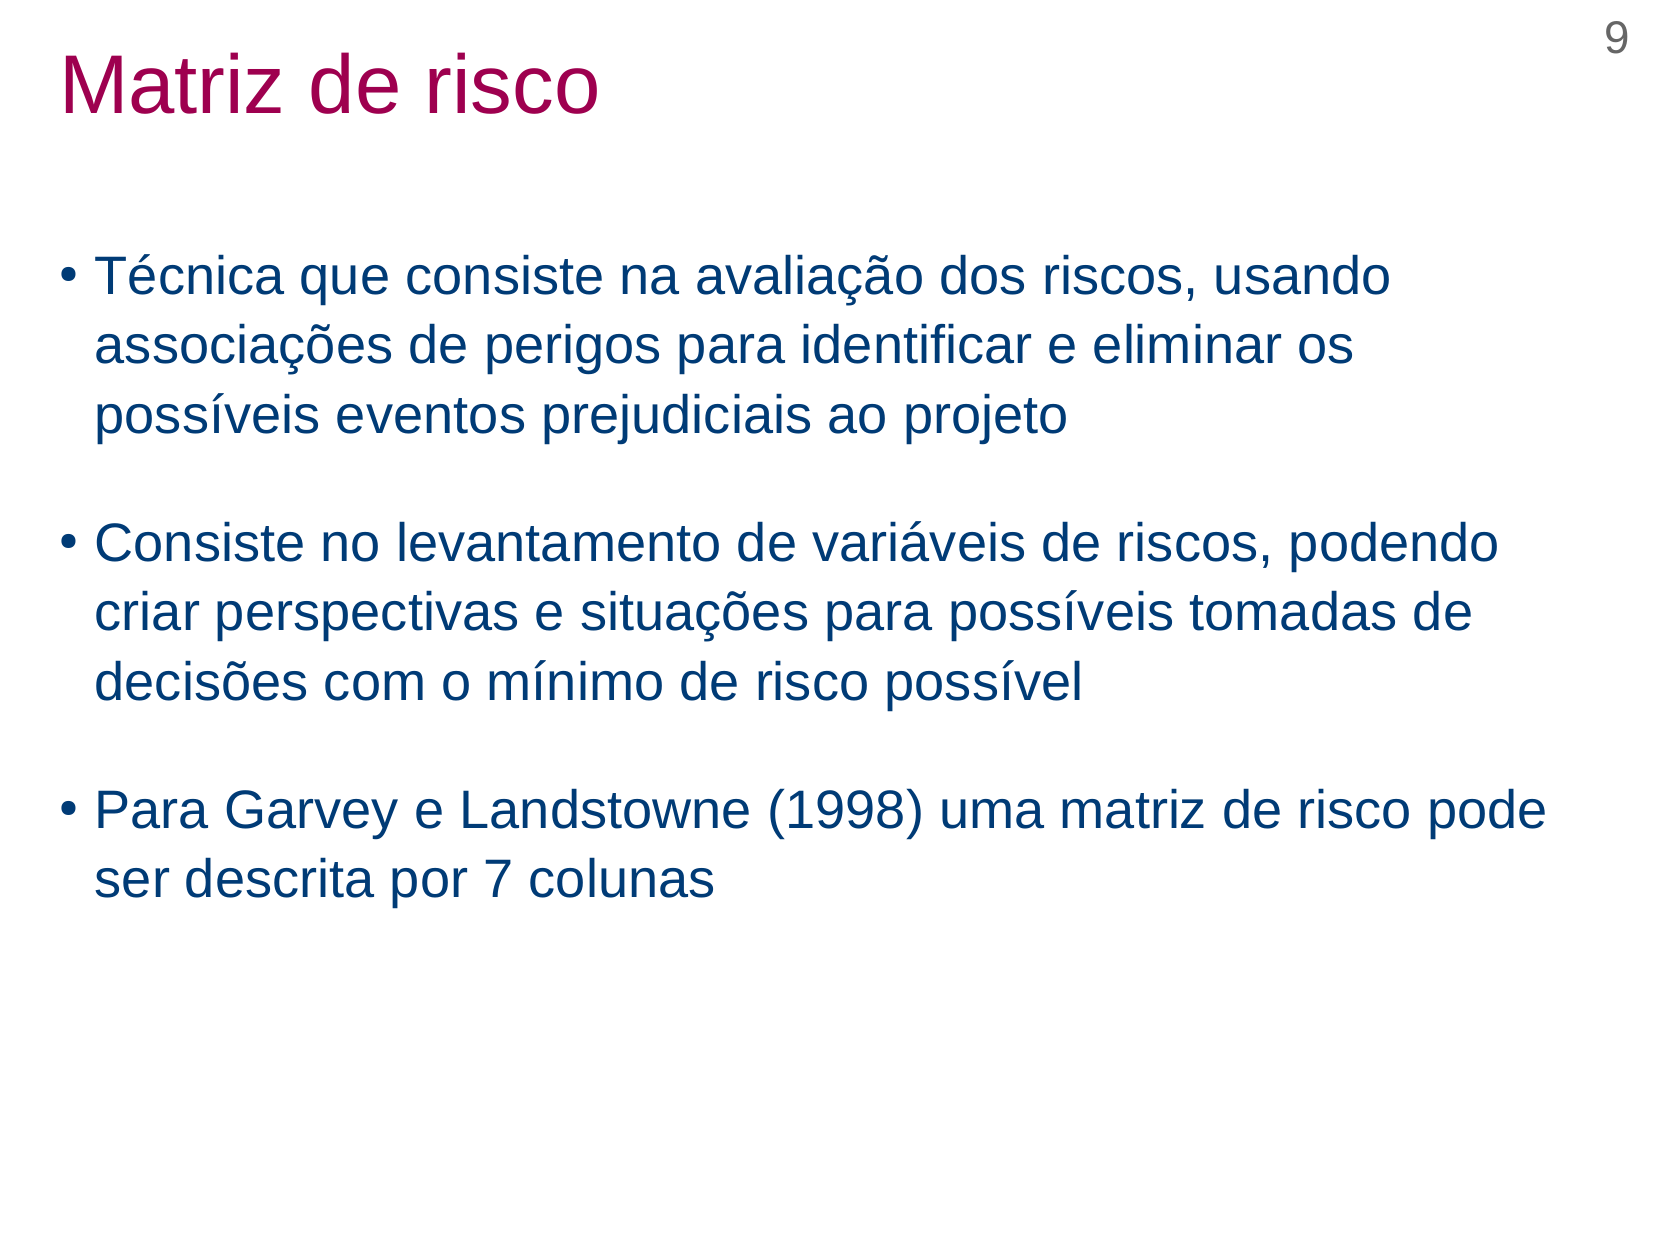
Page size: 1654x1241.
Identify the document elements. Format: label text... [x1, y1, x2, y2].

title Matriz de risco [59, 29, 1595, 148]
list Técnica que consiste na avaliação dos riscos, usando associações de perigos para identificar e eliminar os possíveis eventos prejudiciais ao projeto Consiste no levantamento de variáveis de riscos, podendo criar perspectivas e situações para possíveis tomadas de decisões com o mínimo de risco possível Para Garvey e Landstowne (1998) uma matriz de risco pode ser descrita por 7 colunas [59, 236, 1595, 1211]
